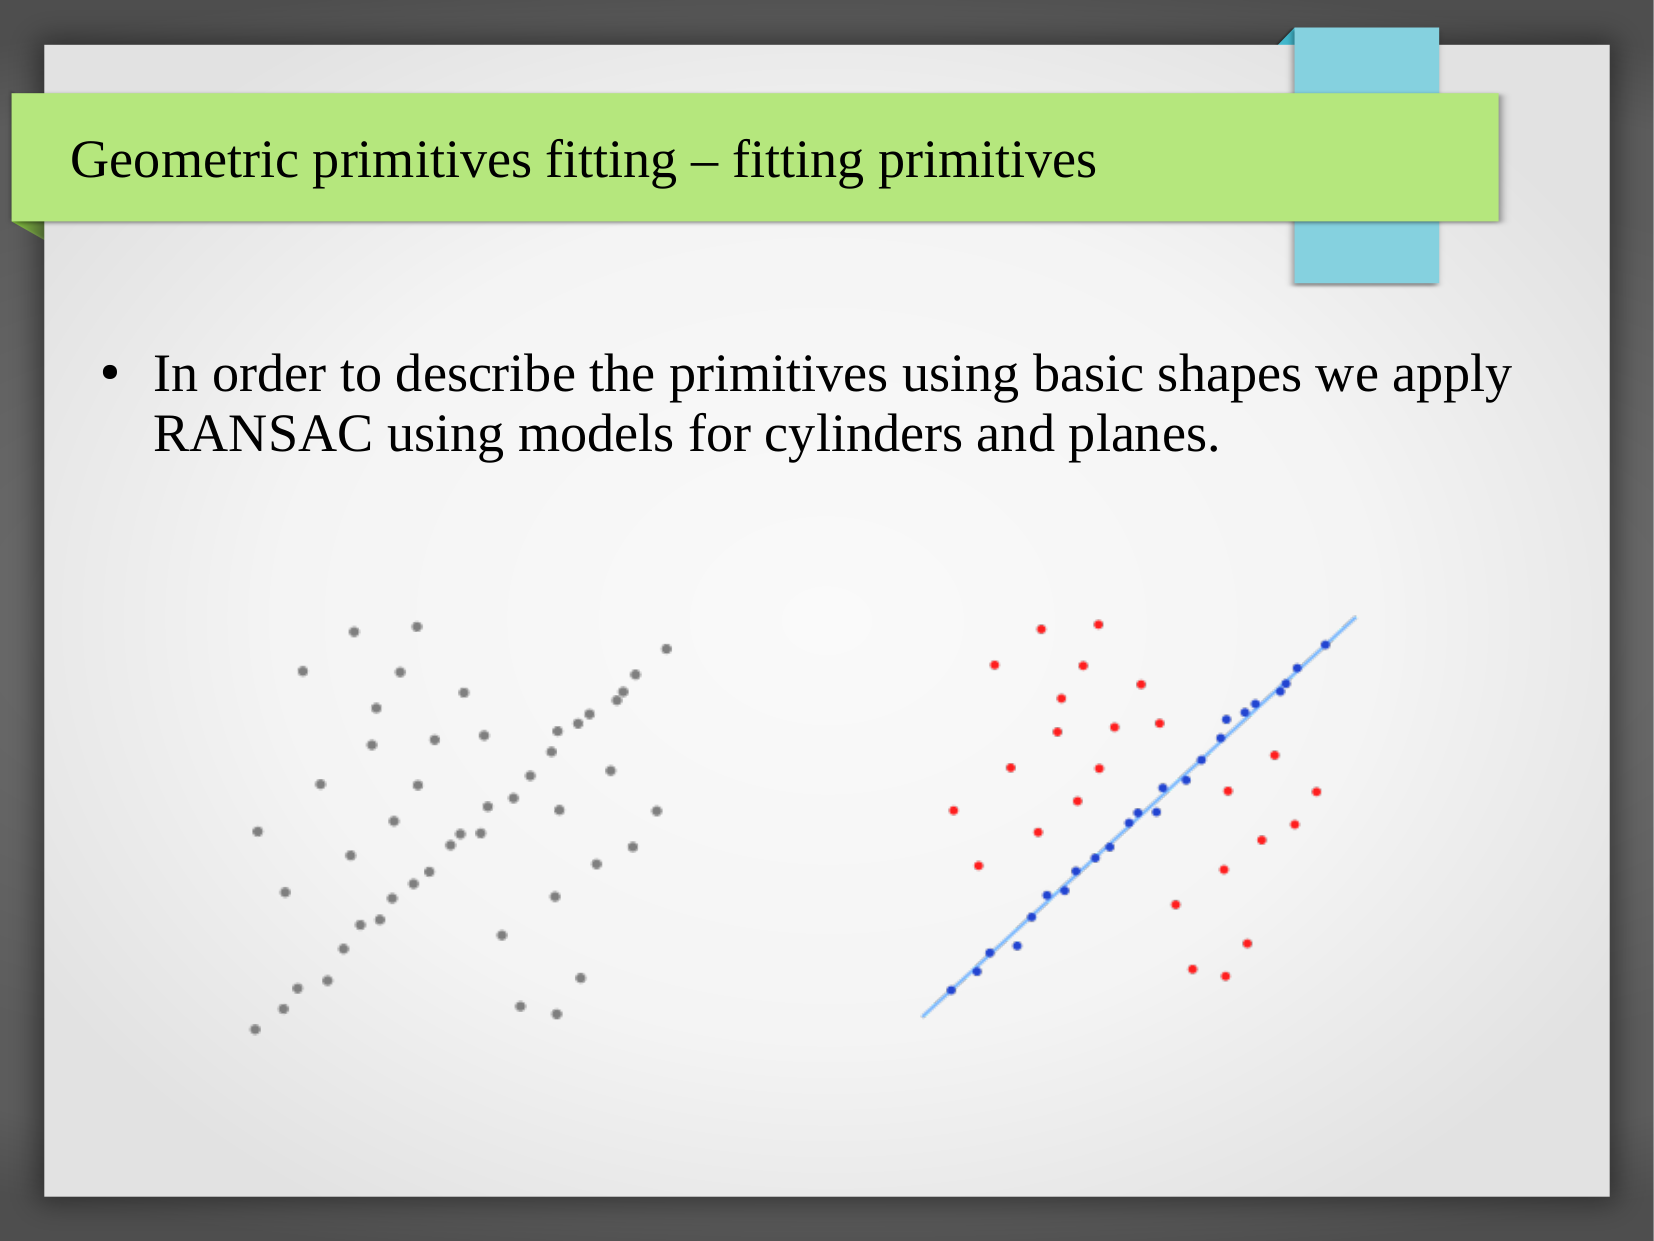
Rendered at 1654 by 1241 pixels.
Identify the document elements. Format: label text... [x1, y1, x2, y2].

picture [0, 0, 1654, 1241]
title Geometric primitives fitting – fitting primitives [70, 106, 1229, 213]
list In order to describe the primitives using basic shapes we apply RANSAC using models for cylinders and planes. [82, 343, 1538, 586]
